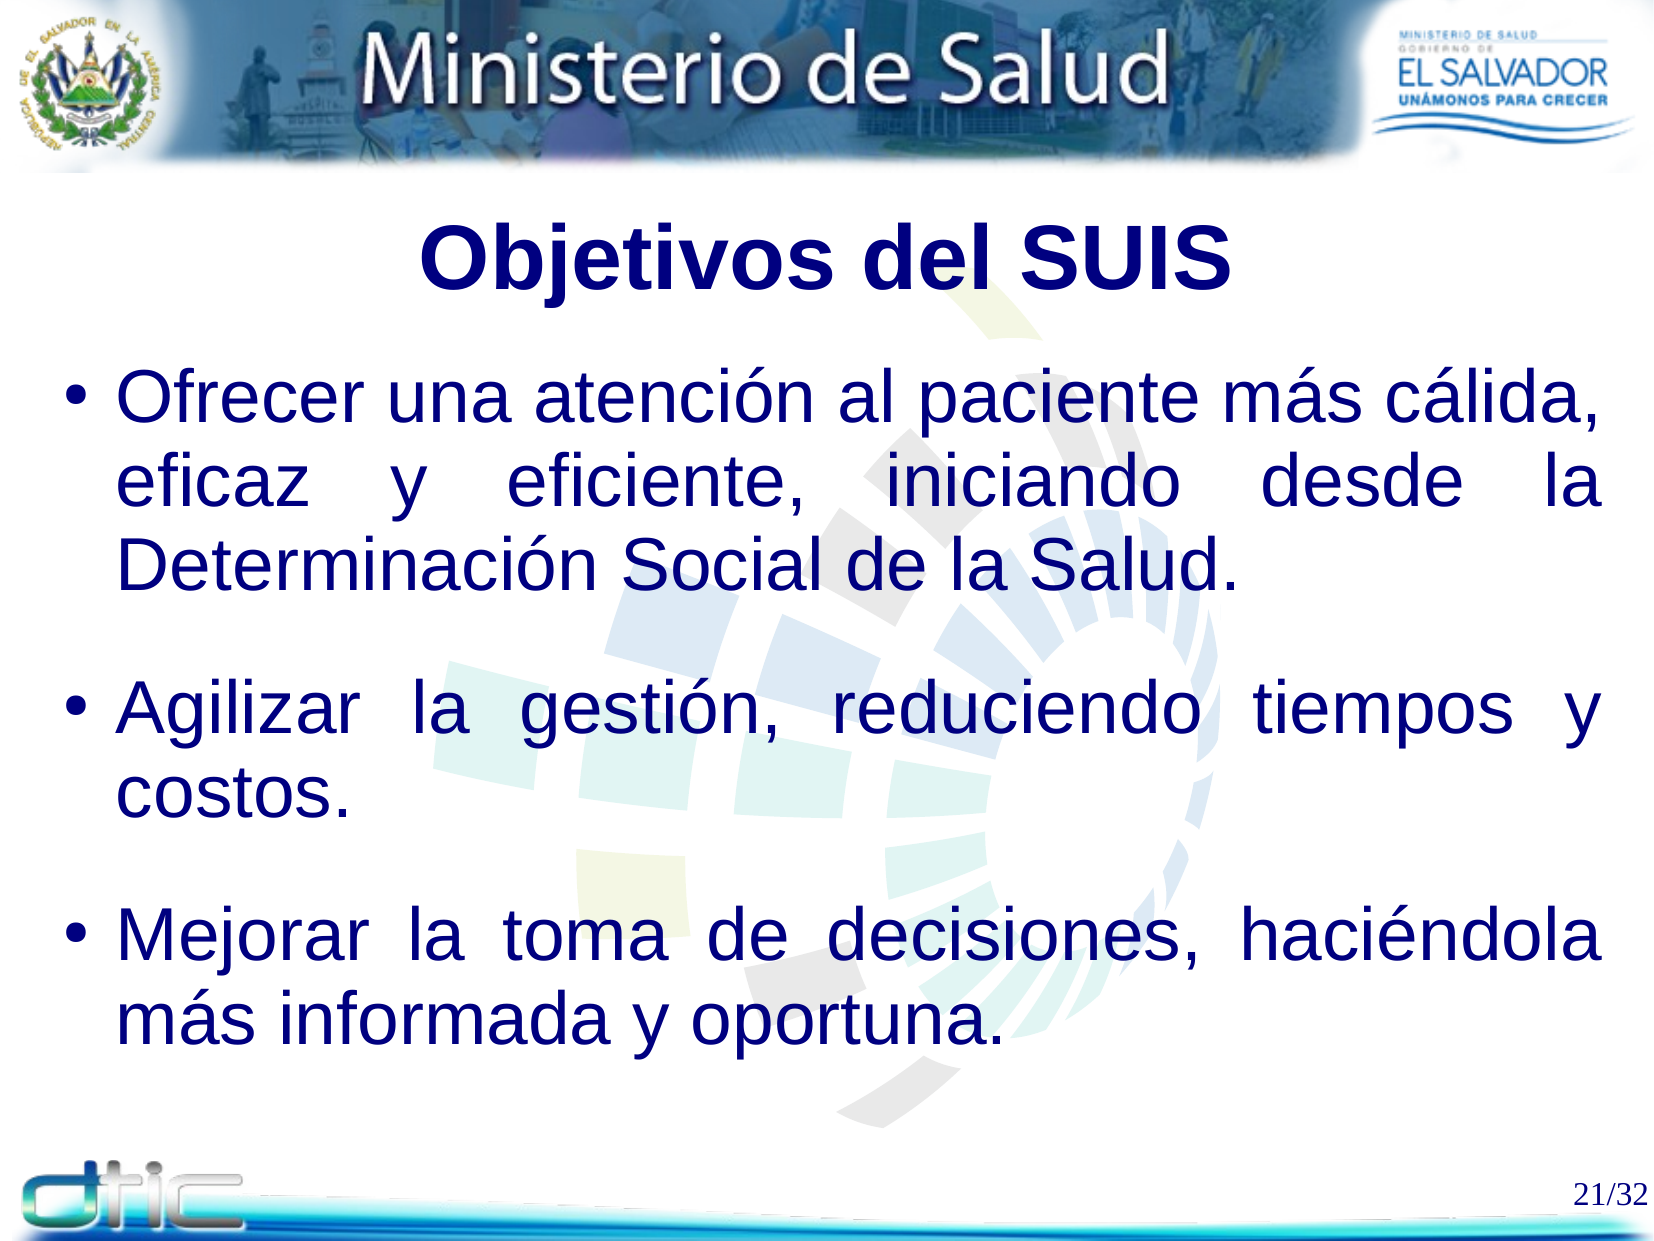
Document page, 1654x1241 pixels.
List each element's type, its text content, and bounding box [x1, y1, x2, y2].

list Ofrecer una atención al paciente más cálida, eficaz y eficiente, iniciando desde la Determinación Social de la Salud. Agilizar la gestión, reduciendo tiempos y costos. Mejorar la toma de decisiones, haciéndola más informada y oportuna. [45, 354, 1604, 1226]
picture [0, 0, 1654, 173]
text_box <número>/32 [1322, 1175, 1650, 1240]
picture [12, 1160, 1654, 1241]
title Objetivos del SUIS [82, 206, 1571, 310]
